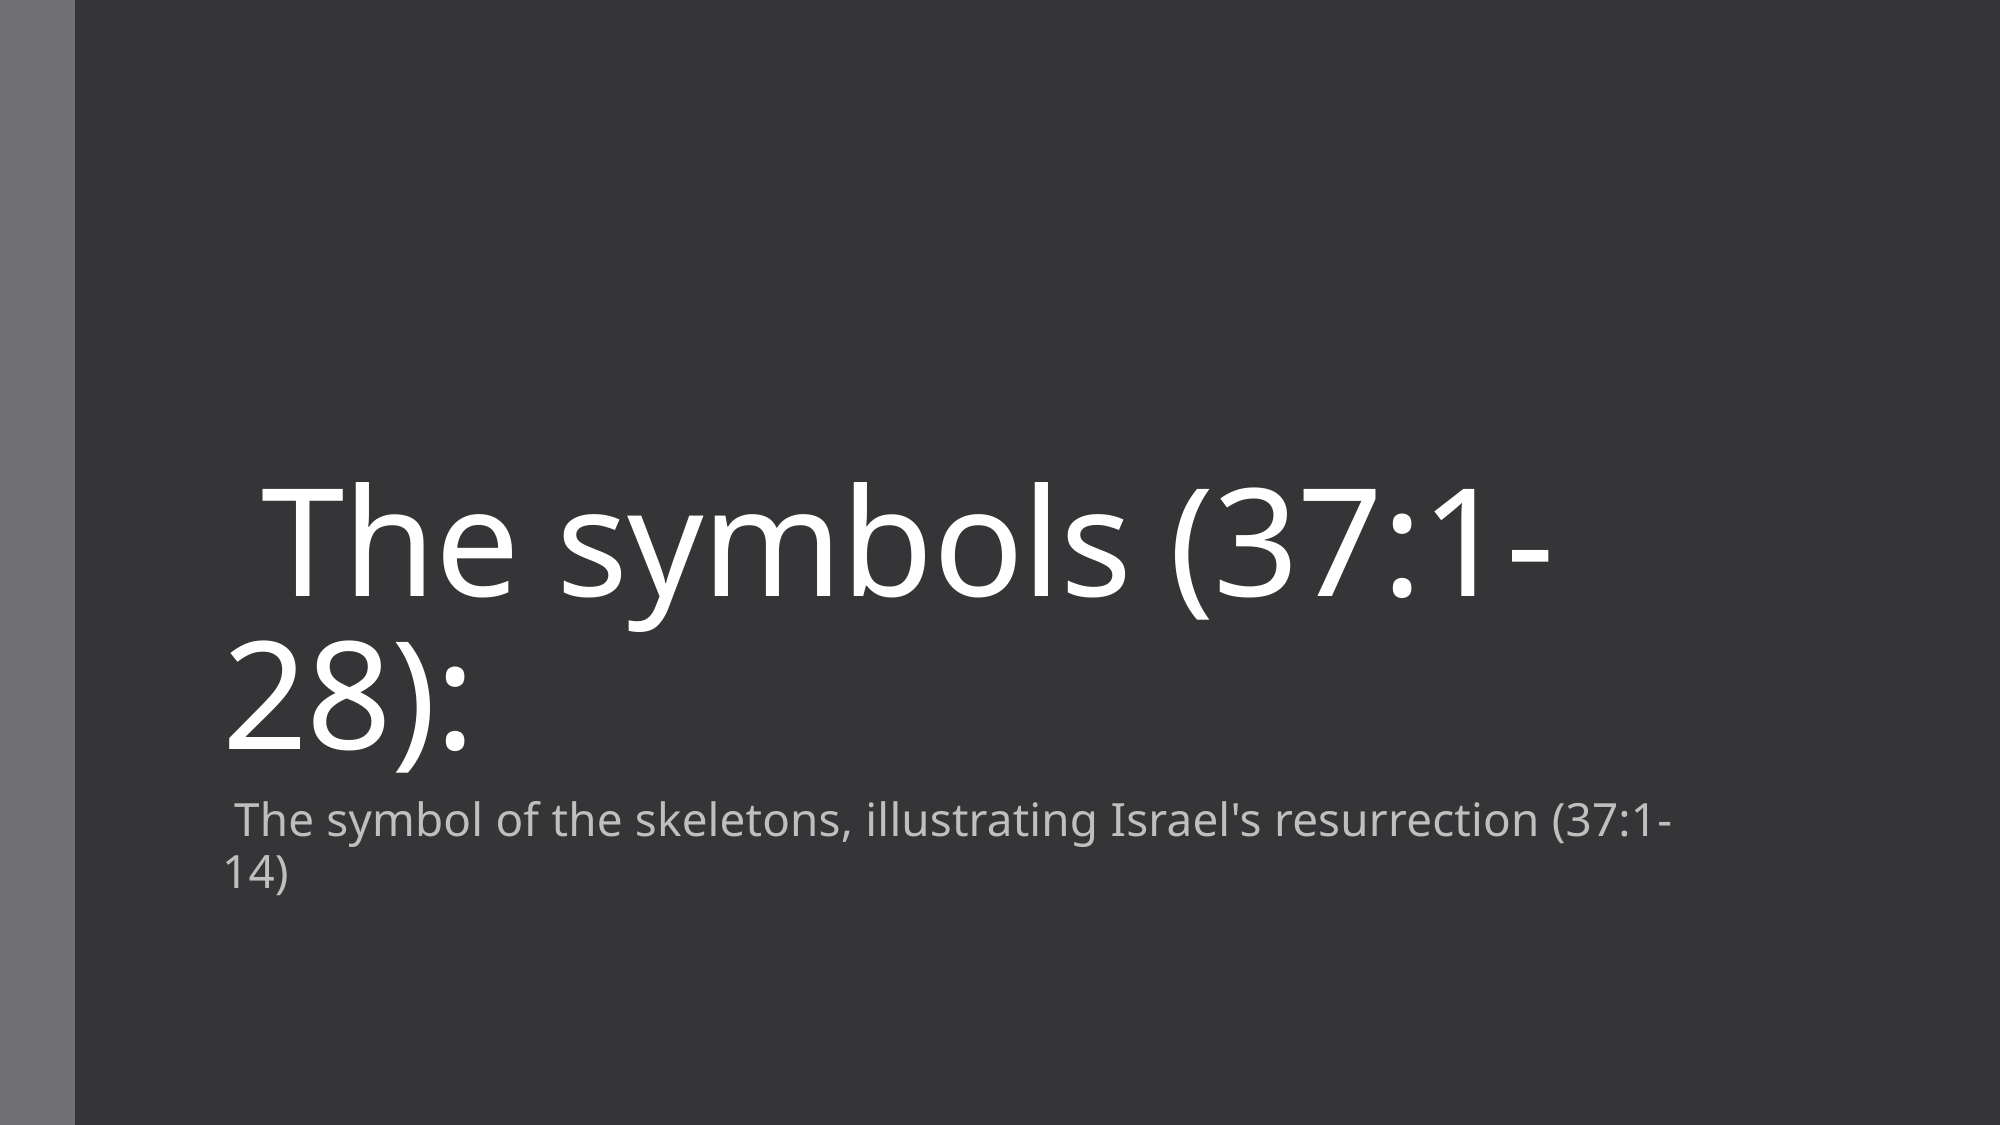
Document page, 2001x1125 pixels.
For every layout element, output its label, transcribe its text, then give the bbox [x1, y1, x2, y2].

subtitle The symbol of the skeletons, illustrating Israel's resurrection (37:1-14) [206, 787, 1752, 1066]
title The symbols (37:1-28): [206, 124, 1752, 787]
